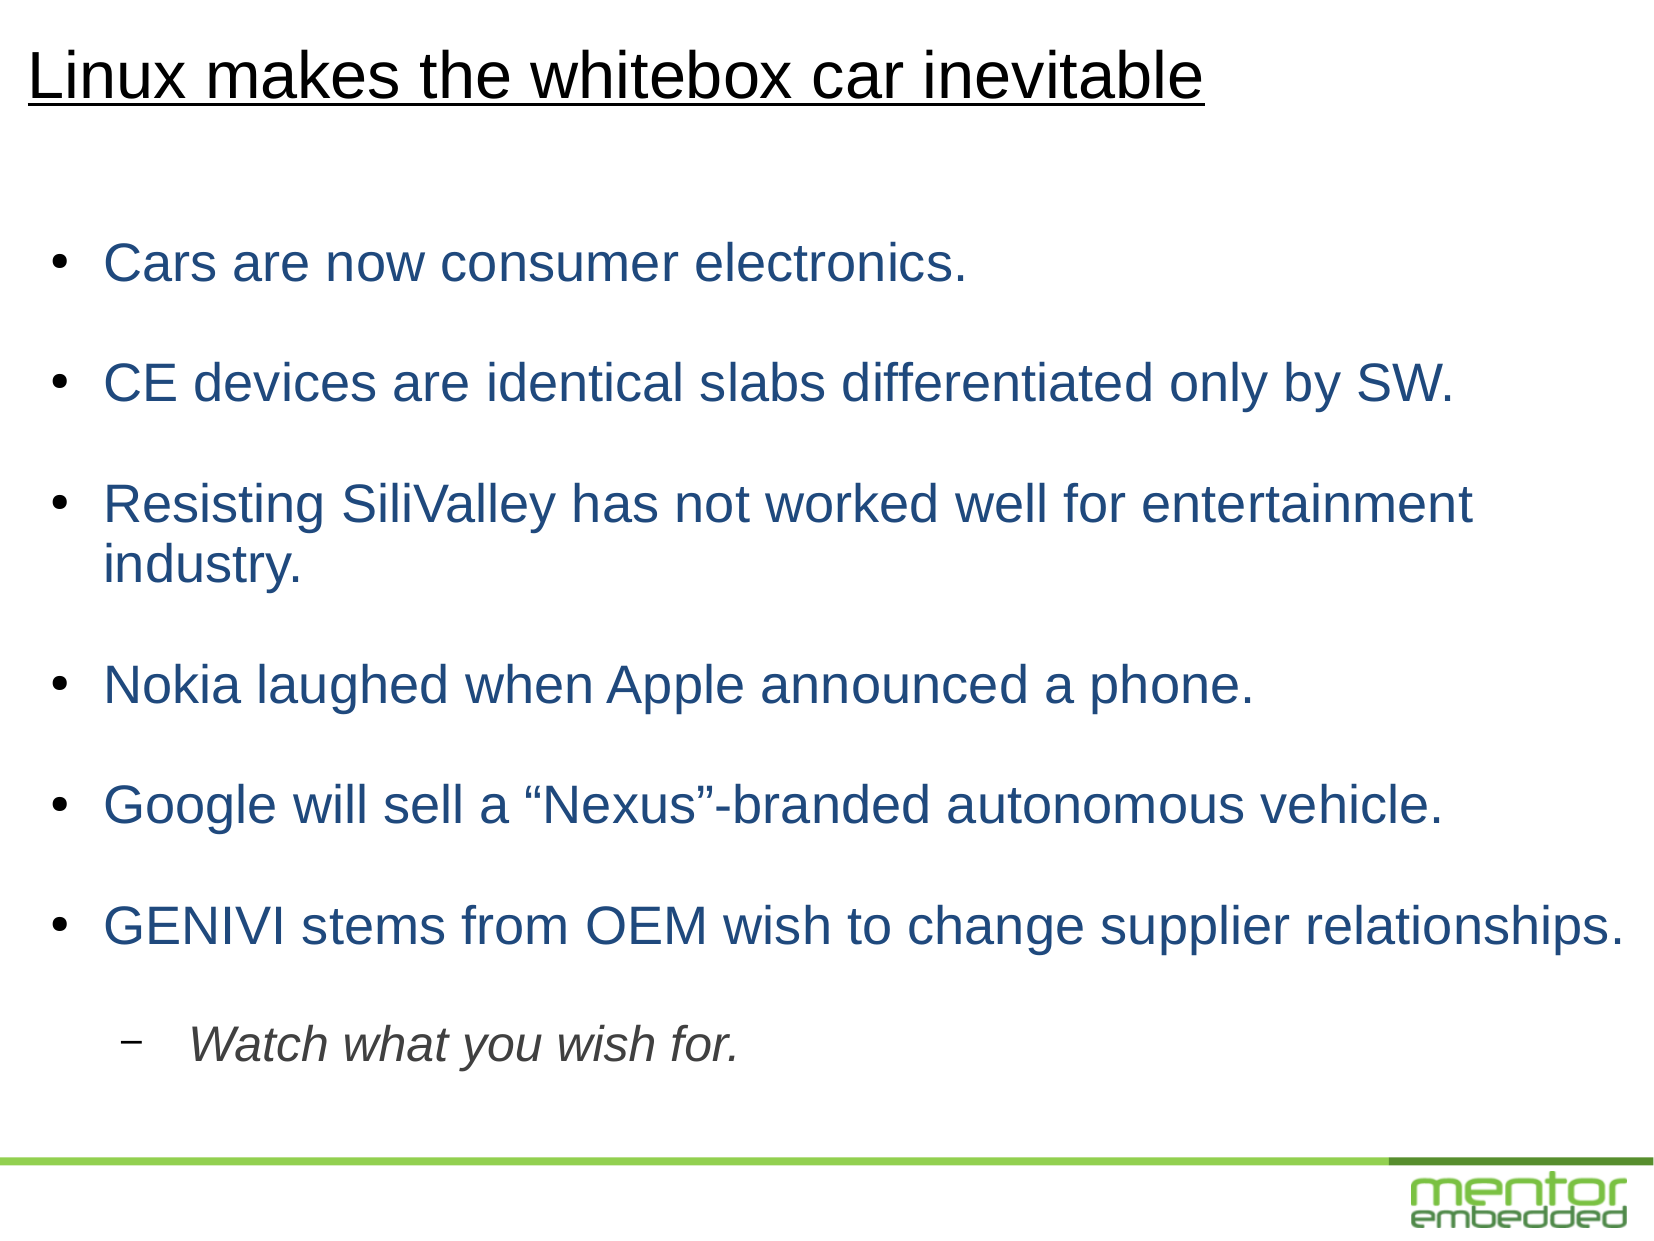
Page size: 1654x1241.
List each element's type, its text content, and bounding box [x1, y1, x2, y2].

title Linux makes the whitebox car inevitable [27, 13, 1640, 138]
picture [1411, 1171, 1627, 1228]
list Cars are now consumer electronics. CE devices are identical slabs differentiated only by SW. Resisting SiliValley has not worked well for entertainment industry. Nokia laughed when Apple announced a phone. Google will sell a “Nexus”-branded autonomous vehicle. GENIVI stems from OEM wish to change supplier relationships. Watch what you wish for. [24, 111, 1636, 1072]
